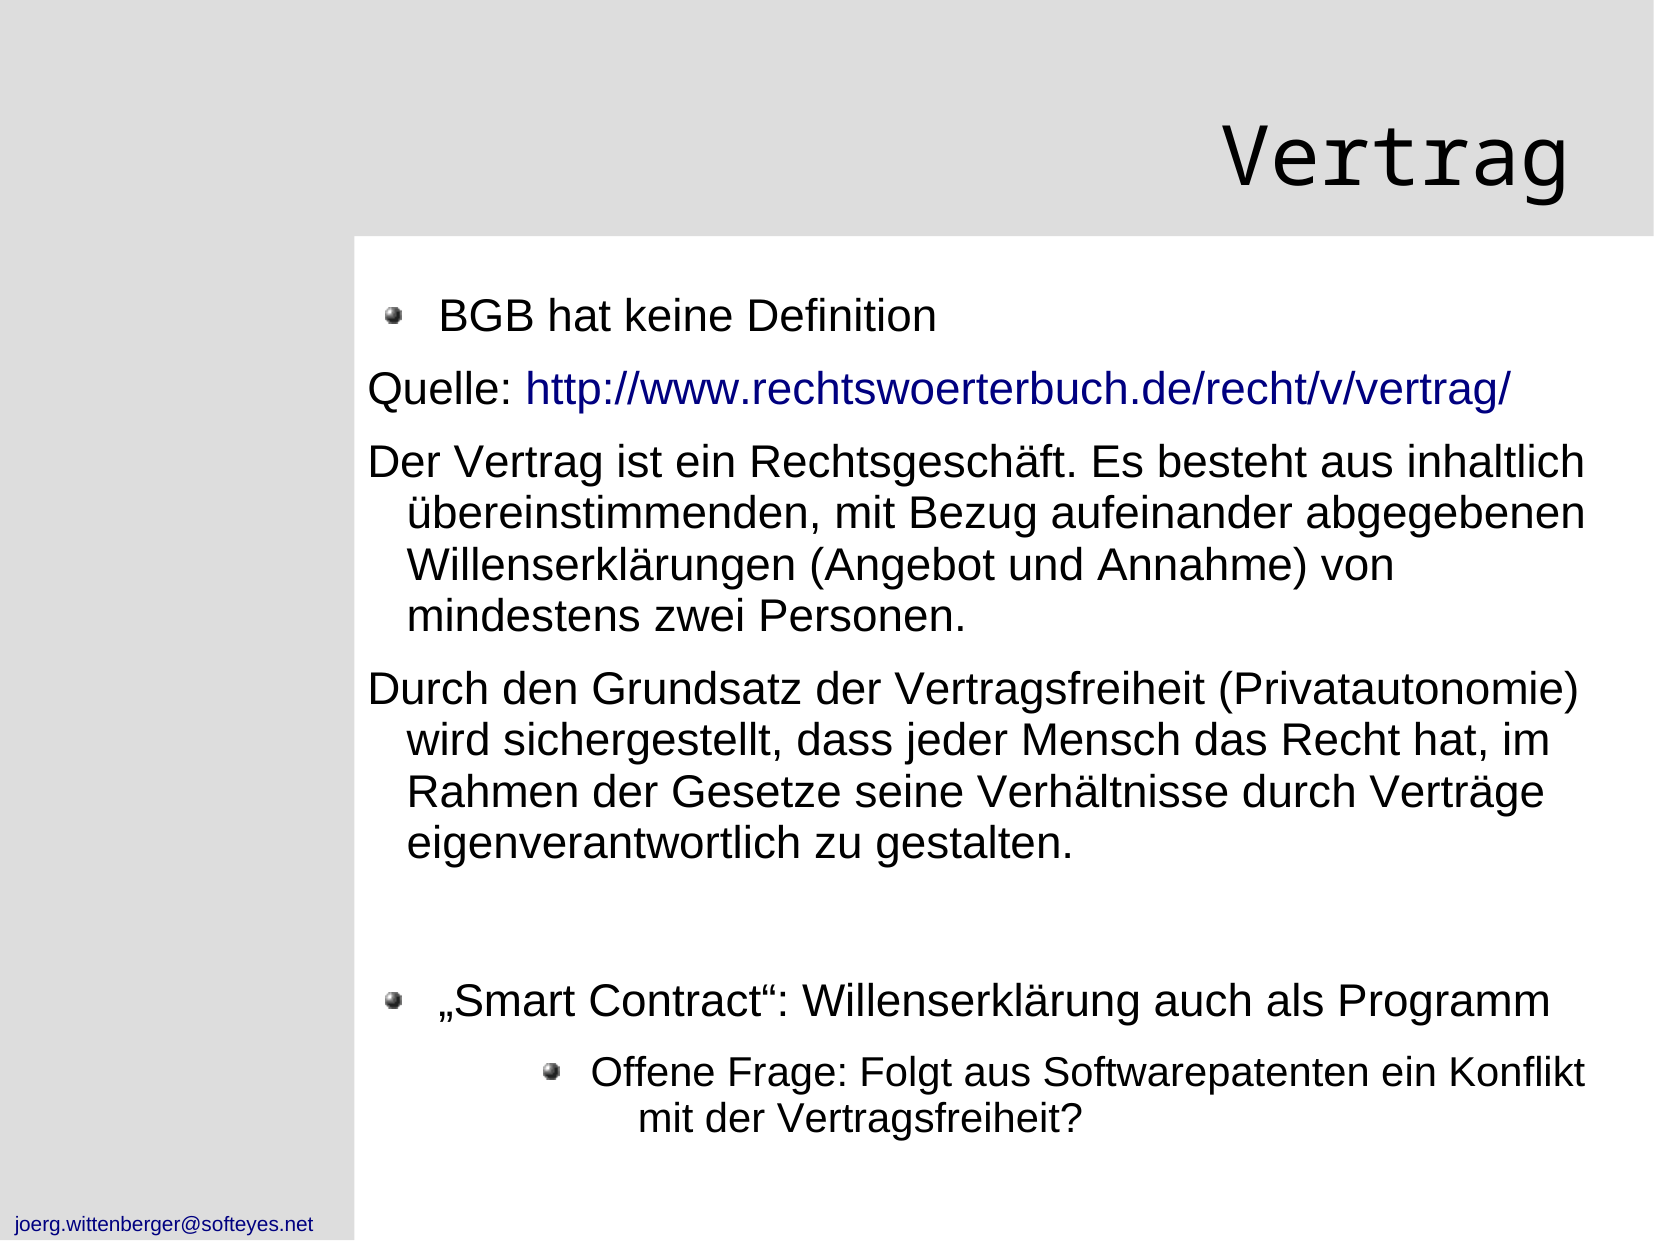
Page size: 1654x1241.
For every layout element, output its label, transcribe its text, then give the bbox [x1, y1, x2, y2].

list „Smart Contract“: Willenserklärung auch als Programm Offene Frage: Folgt aus Softwarepatenten ein Konflikt mit der Vertragsfreiheit? [354, 975, 1636, 1182]
list BGB hat keine Definition Quelle: http://www.rechtswoerterbuch.de/recht/v/vertrag/ Der Vertrag ist ein Rechtsgeschäft. Es besteht aus inhaltlich übereinstimmenden, mit Bezug aufeinander abgegebenen Willenserklärungen (Angebot und Annahme) von mindestens zwei Personen. Durch den Grundsatz der Vertragsfreiheit (Privatautonomie) wird sichergestellt, dass jeder Mensch das Recht hat, im Rahmen der Gesetze seine Verhältnisse durch Verträge eigenverantwortlich zu gestalten. [354, 290, 1636, 975]
title Vertrag [354, 49, 1571, 257]
